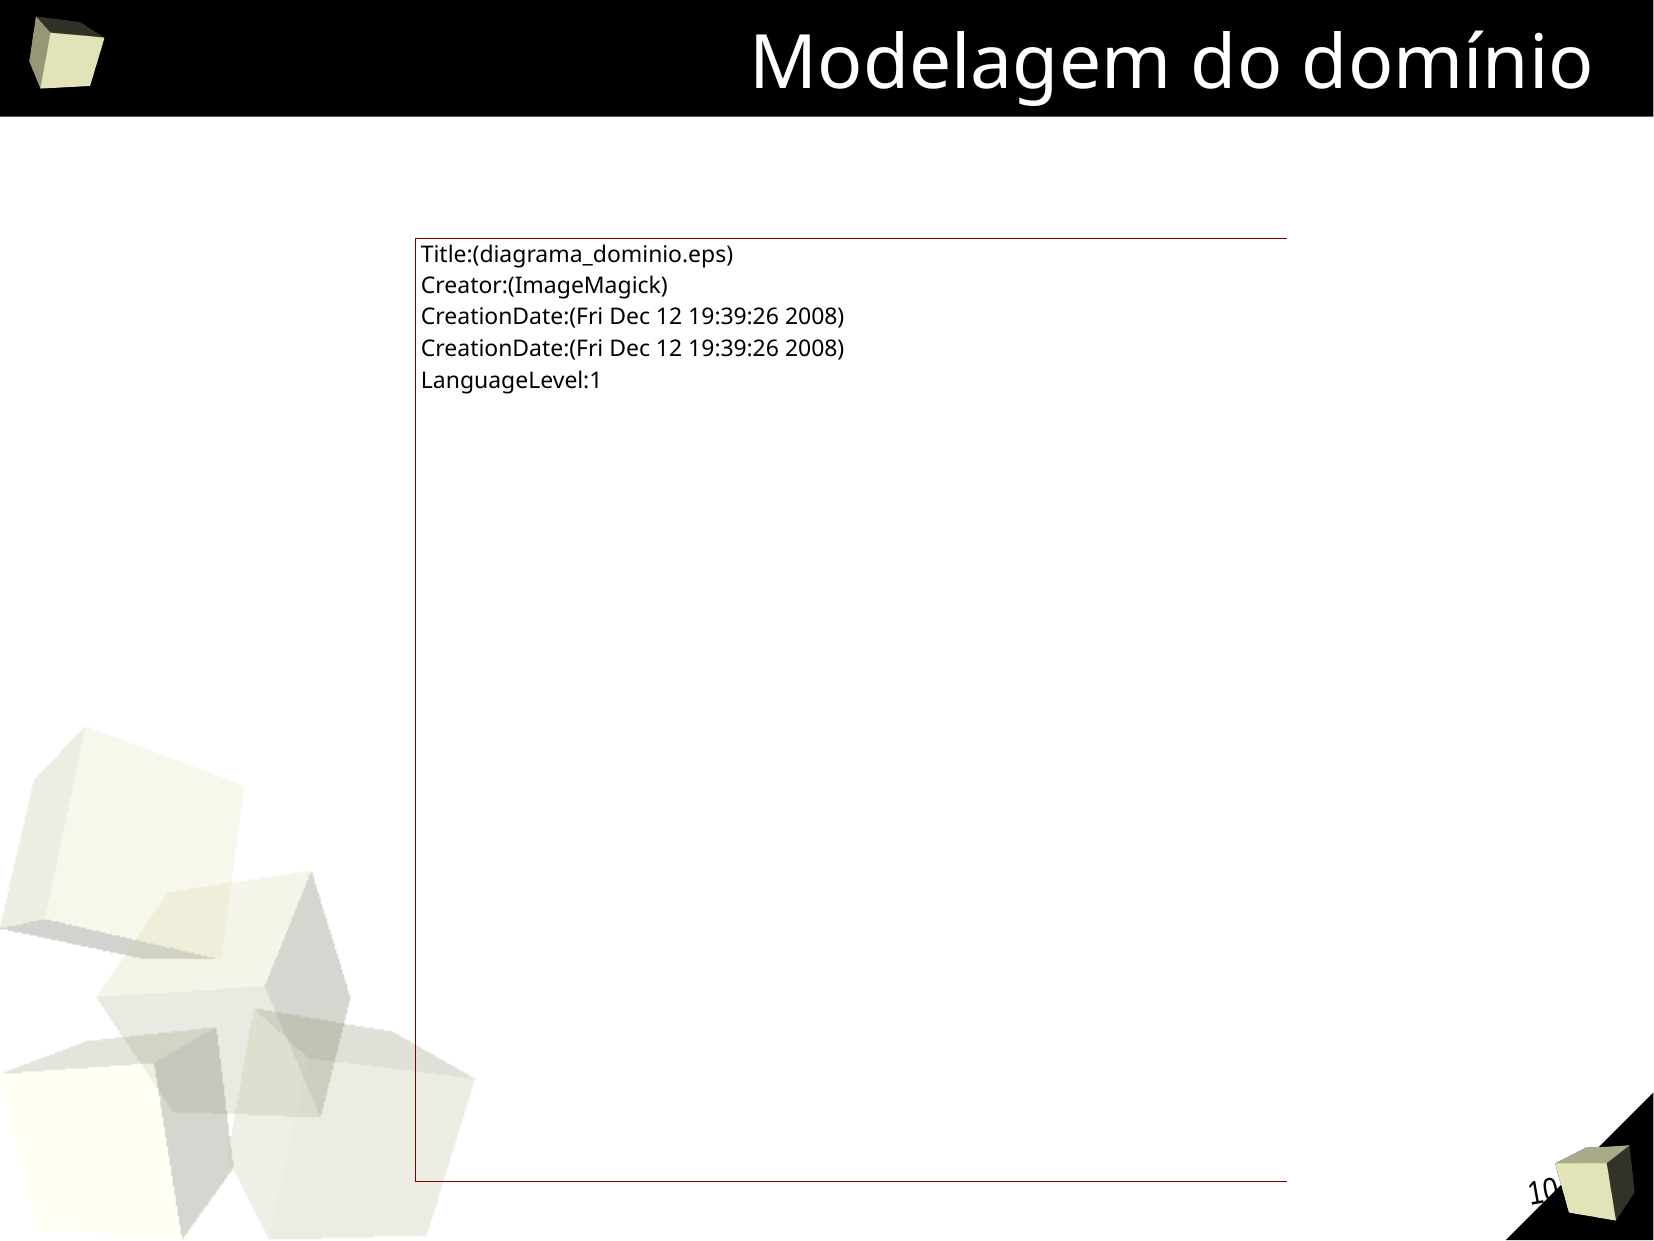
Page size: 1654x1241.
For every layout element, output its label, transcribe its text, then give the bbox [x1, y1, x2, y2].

title Modelagem do domínio [118, 0, 1595, 119]
picture [0, 236, 1287, 1241]
